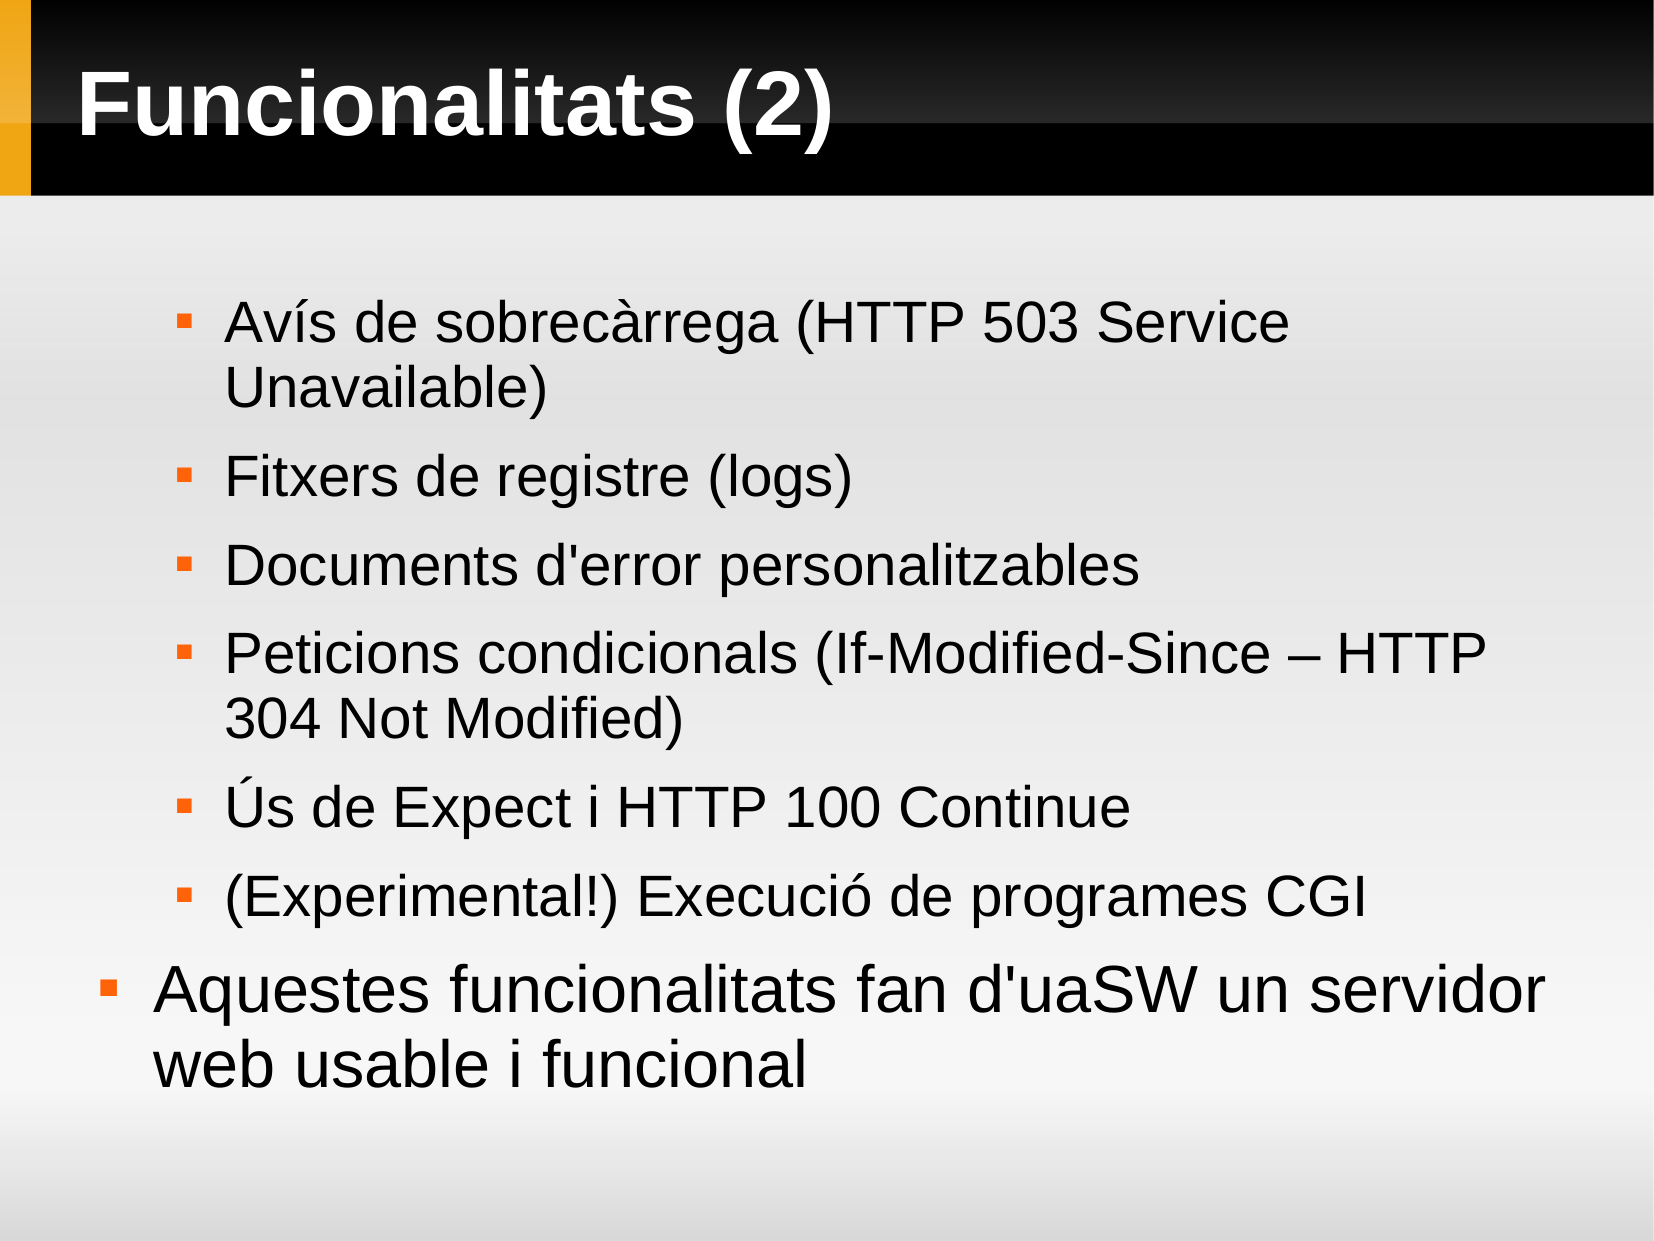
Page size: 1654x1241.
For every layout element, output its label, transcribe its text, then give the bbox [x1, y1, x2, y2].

title Funcionalitats (2) [76, 7, 1565, 200]
picture [0, 0, 1654, 1241]
list Avís de sobrecàrrega (HTTP 503 Service Unavailable) Fitxers de registre (logs) Documents d'error personalitzables Peticions condicionals (If-Modified-Since – HTTP 304 Not Modified) Ús de Expect i HTTP 100 Continue (Experimental!) Execució de programes CGI Aquestes funcionalitats fan d'uaSW un servidor web usable i funcional [82, 290, 1571, 1102]
